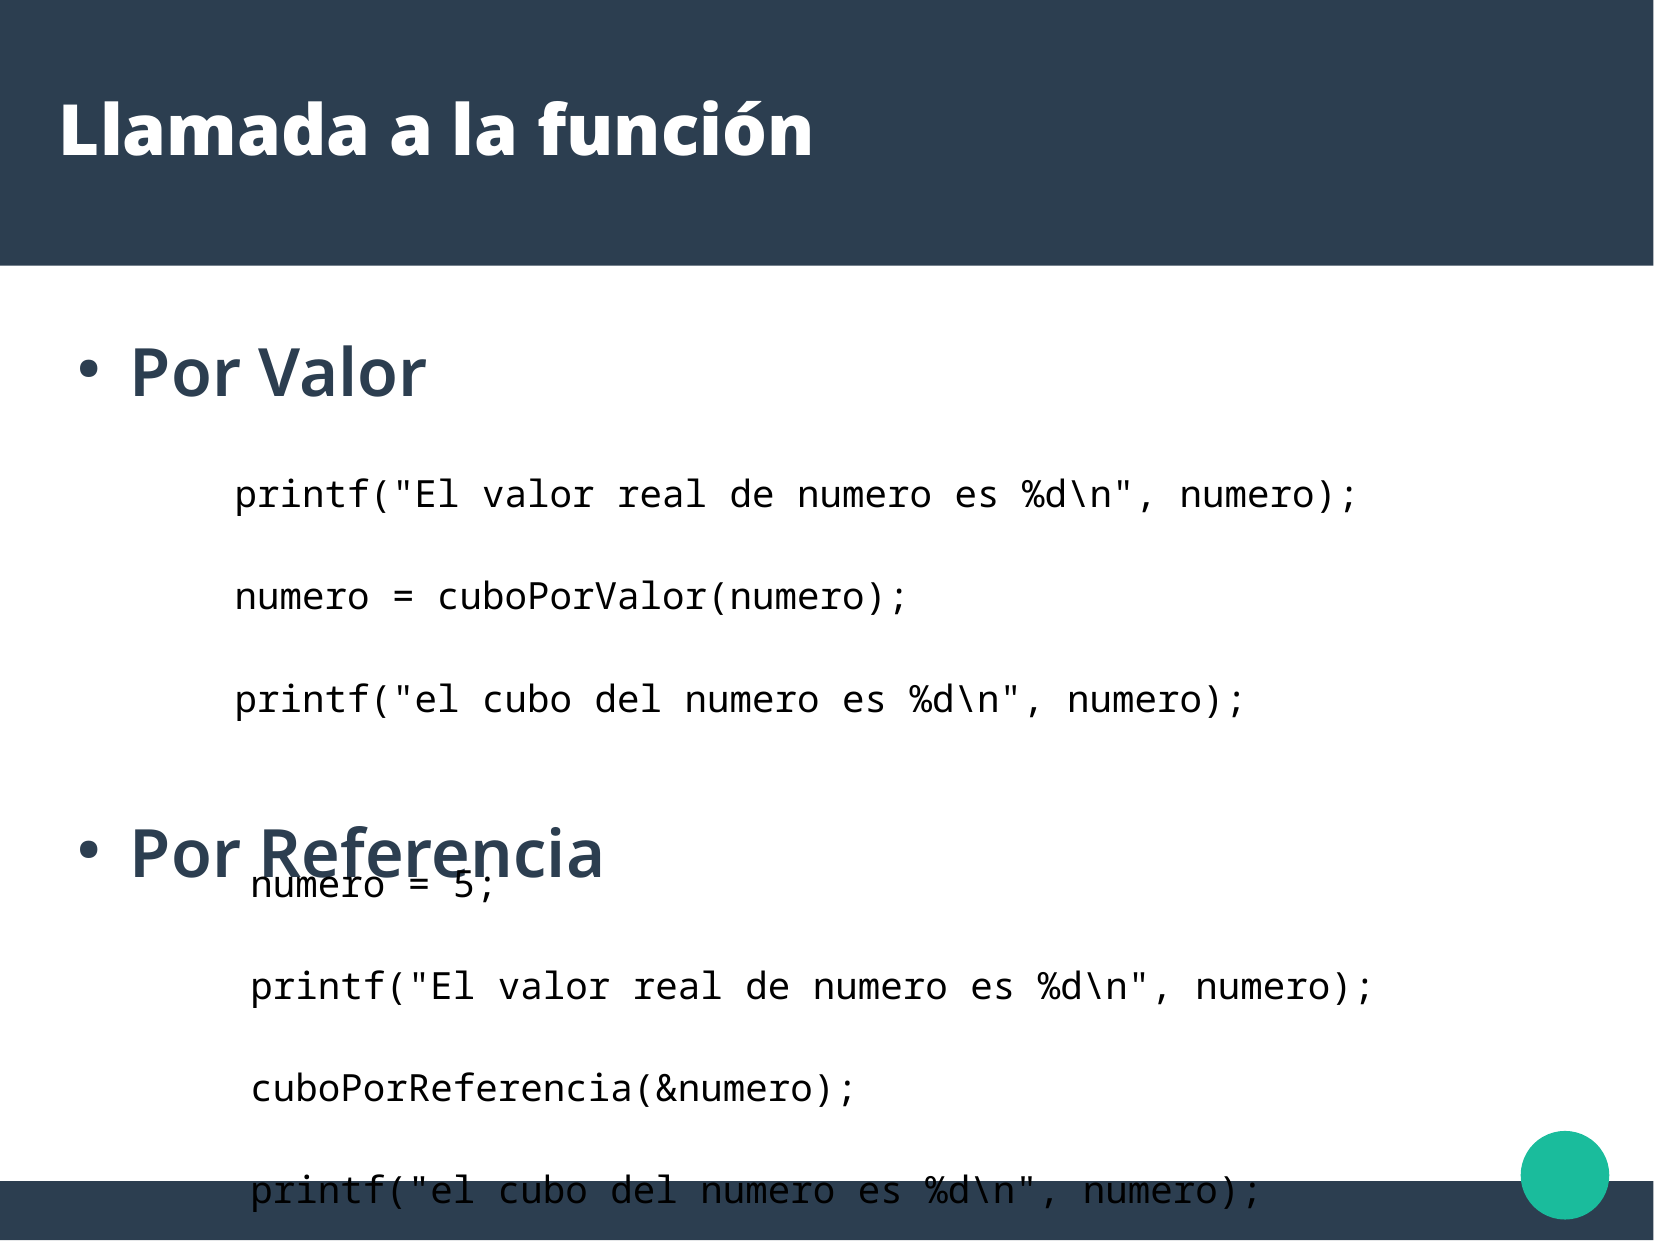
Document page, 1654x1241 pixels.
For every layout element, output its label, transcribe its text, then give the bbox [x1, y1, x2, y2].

list Por Valor Por Referencia [59, 324, 1595, 1152]
text_box printf("El valor real de numero es %d\n", numero); numero = cuboPorValor(numero); printf("el cubo del numero es %d\n", numero); [197, 460, 1375, 663]
text_box numero = 5; printf("El valor real de numero es %d\n", numero); cuboPorReferencia(&numero); printf("el cubo del numero es %d\n", numero); [213, 850, 1391, 1128]
title Llamada a la función [59, 49, 1595, 207]
